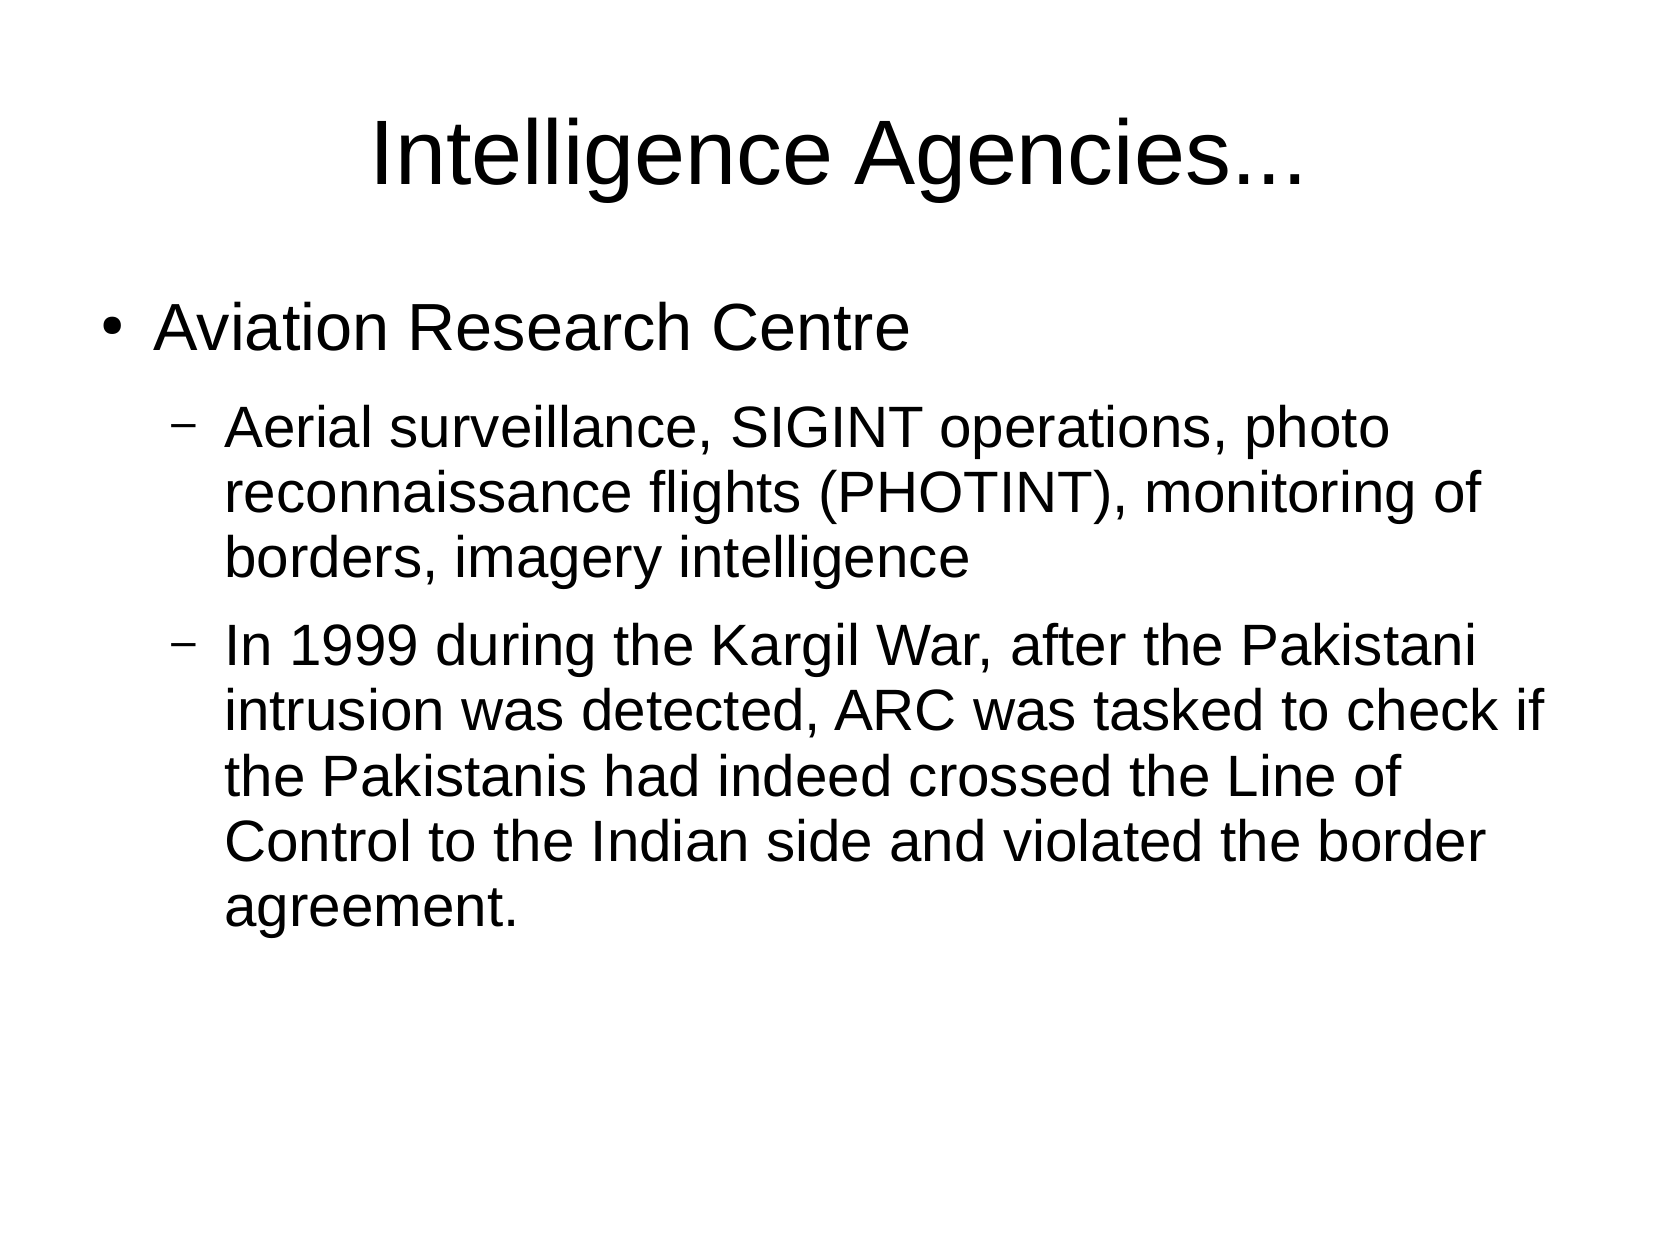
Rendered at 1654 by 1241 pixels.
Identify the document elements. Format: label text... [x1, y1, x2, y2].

title Intelligence Agencies... [82, 49, 1571, 257]
list Aviation Research Centre Aerial surveillance, SIGINT operations, photo reconnaissance flights (PHOTINT), monitoring of borders, imagery intelligence In 1999 during the Kargil War, after the Pakistani intrusion was detected, ARC was tasked to check if the Pakistanis had indeed crossed the Line of Control to the Indian side and violated the border agreement. [82, 290, 1571, 1010]
